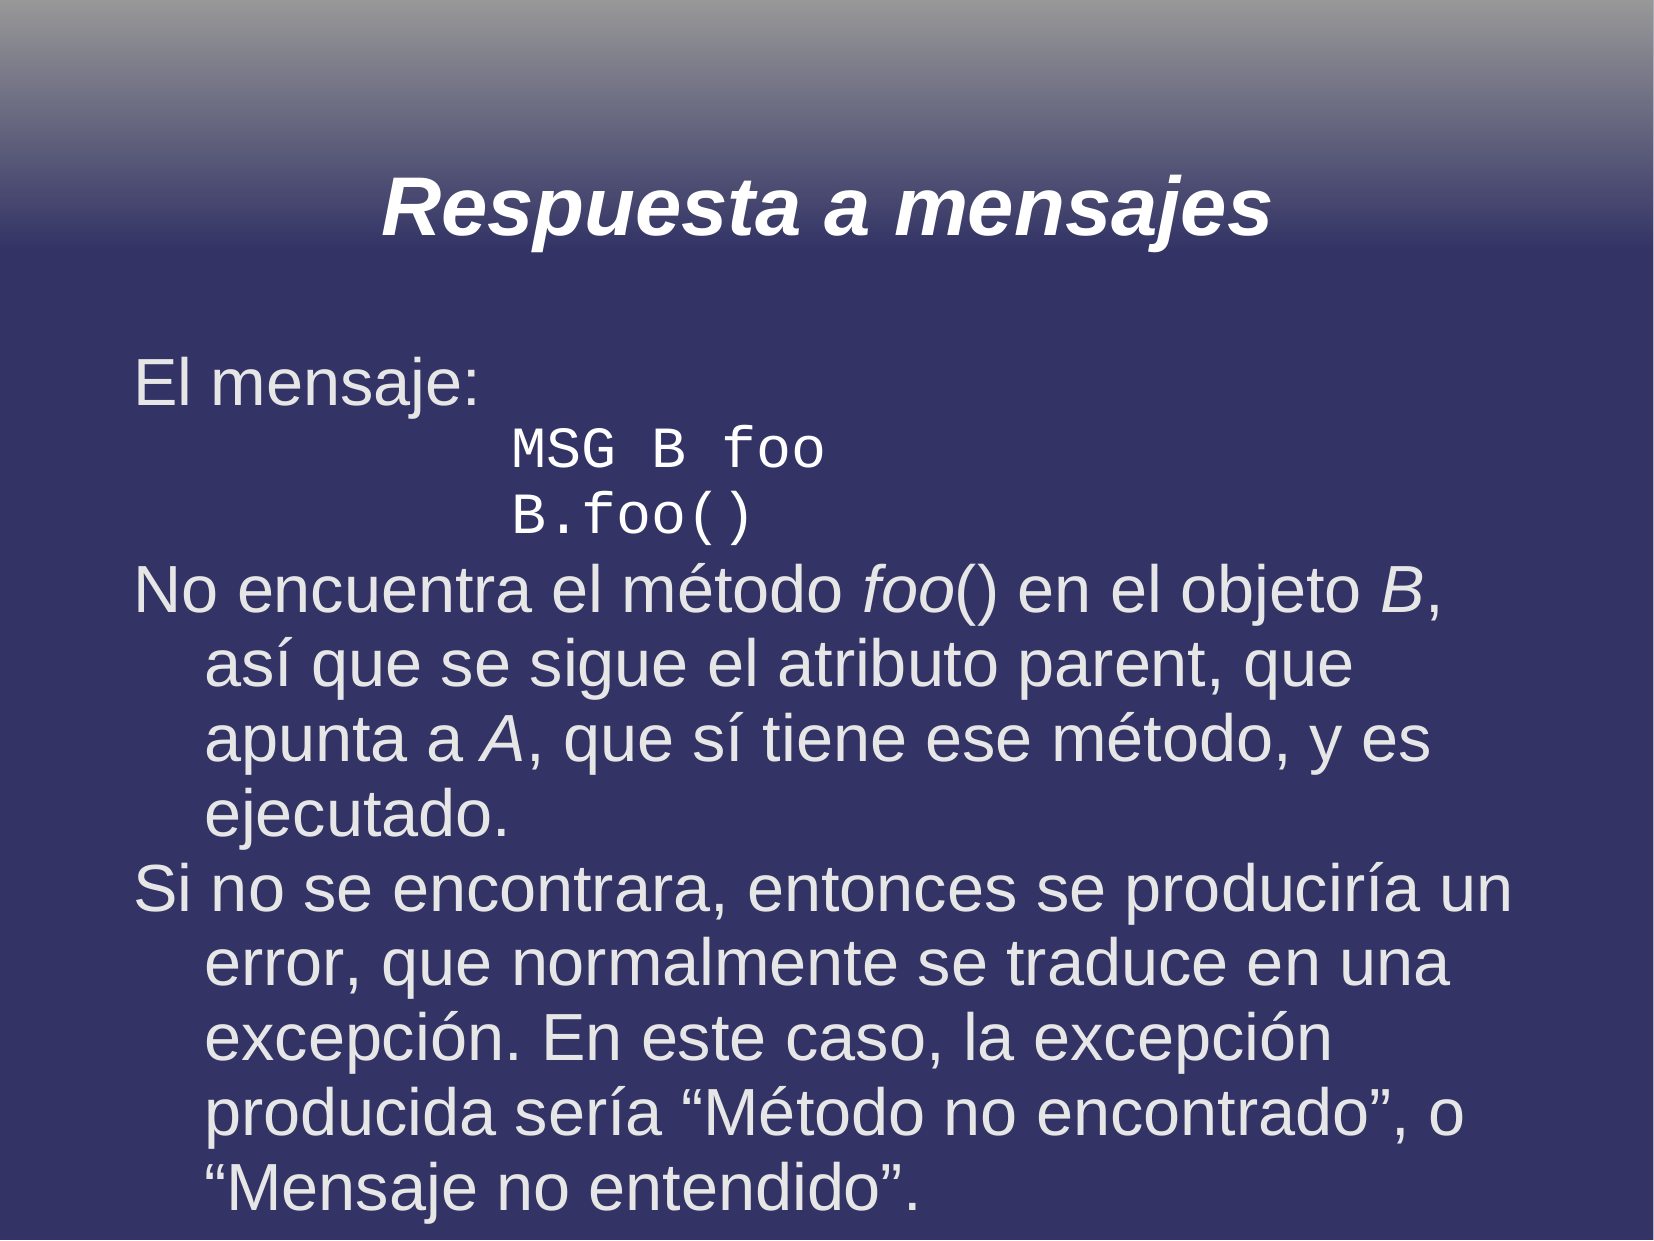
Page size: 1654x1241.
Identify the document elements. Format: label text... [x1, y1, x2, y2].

title Respuesta a mensajes [121, 102, 1534, 311]
list El mensaje: MSG B foo B.foo() No encuentra el método foo() en el objeto B, así que se sigue el atributo parent, que apunta a A, que sí tiene ese método, y es ejecutado. Si no se encontrara, entonces se produciría un error, que normalmente se traduce en una excepción. En este caso, la excepción producida sería “Método no encontrado”, o “Mensaje no entendido”. [121, 344, 1534, 1219]
